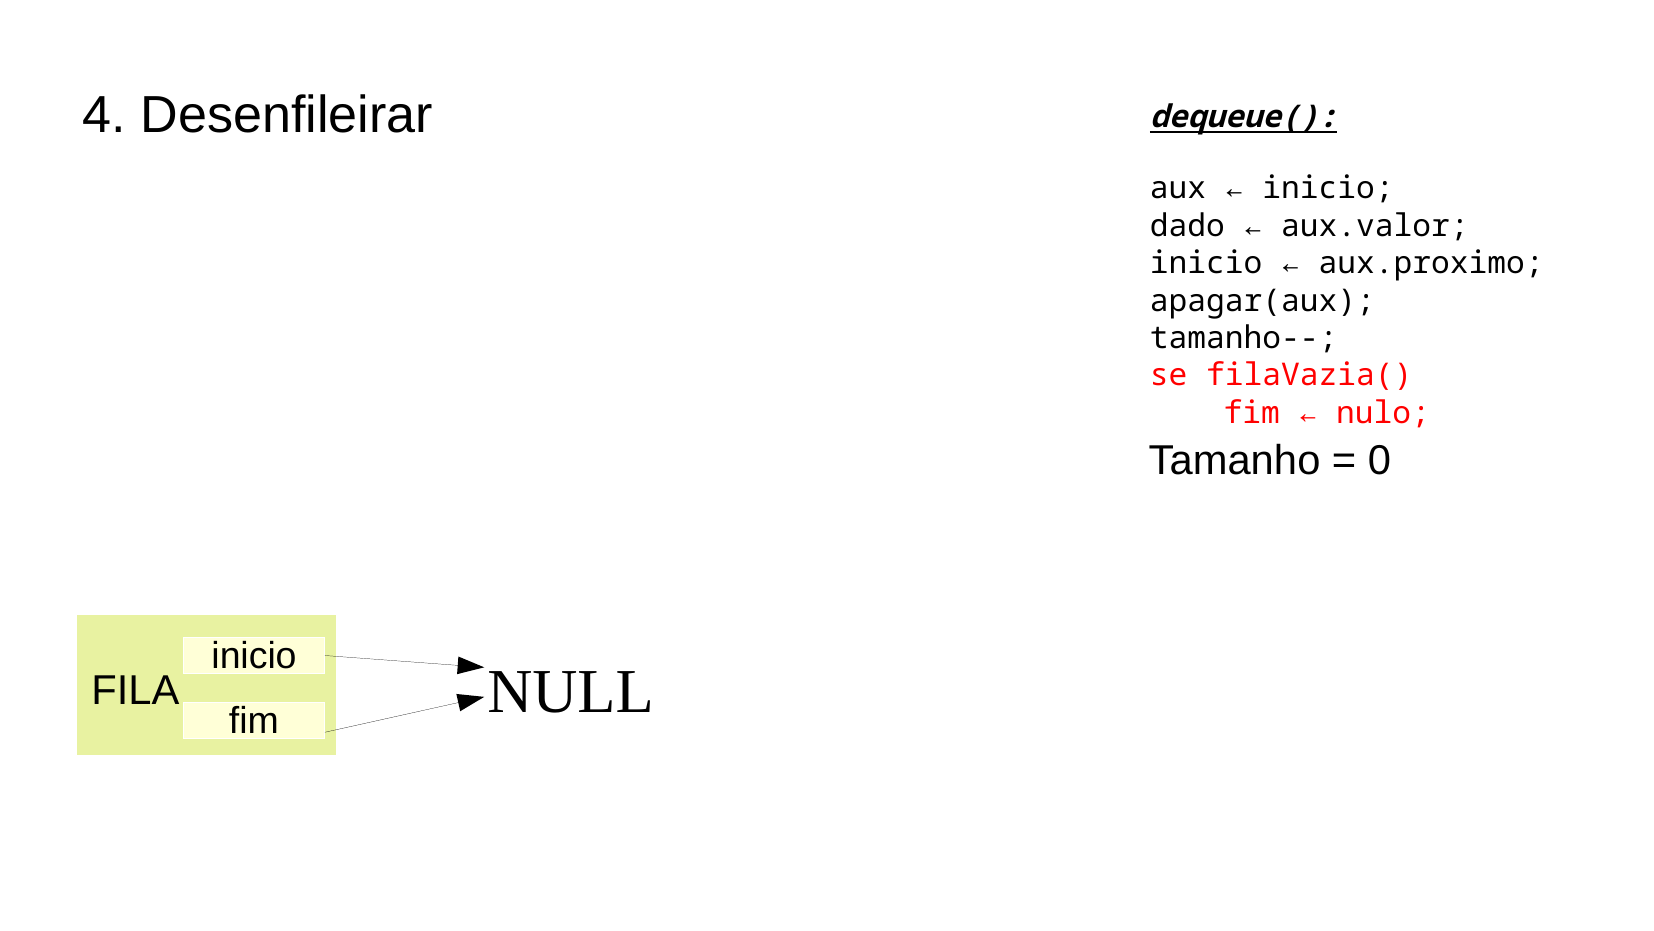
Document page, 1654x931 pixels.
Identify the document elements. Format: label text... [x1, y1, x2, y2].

title 4. Desenfileirar [82, 37, 1571, 193]
text_box [195, 656, 337, 731]
text_box NULL [472, 649, 674, 727]
text_box fim [183, 702, 325, 739]
text_box dequeue(): aux ← inicio; dado ← aux.valor; inicio ← aux.proximo; apagar(aux); tamanho--; se filaVazia() fim ← nulo; [1135, 89, 1654, 437]
text_box FILA [76, 659, 195, 721]
text_box Tamanho = 0 [1133, 429, 1418, 491]
text_box [76, 721, 337, 756]
text_box [76, 614, 337, 659]
text_box inicio [183, 637, 325, 674]
